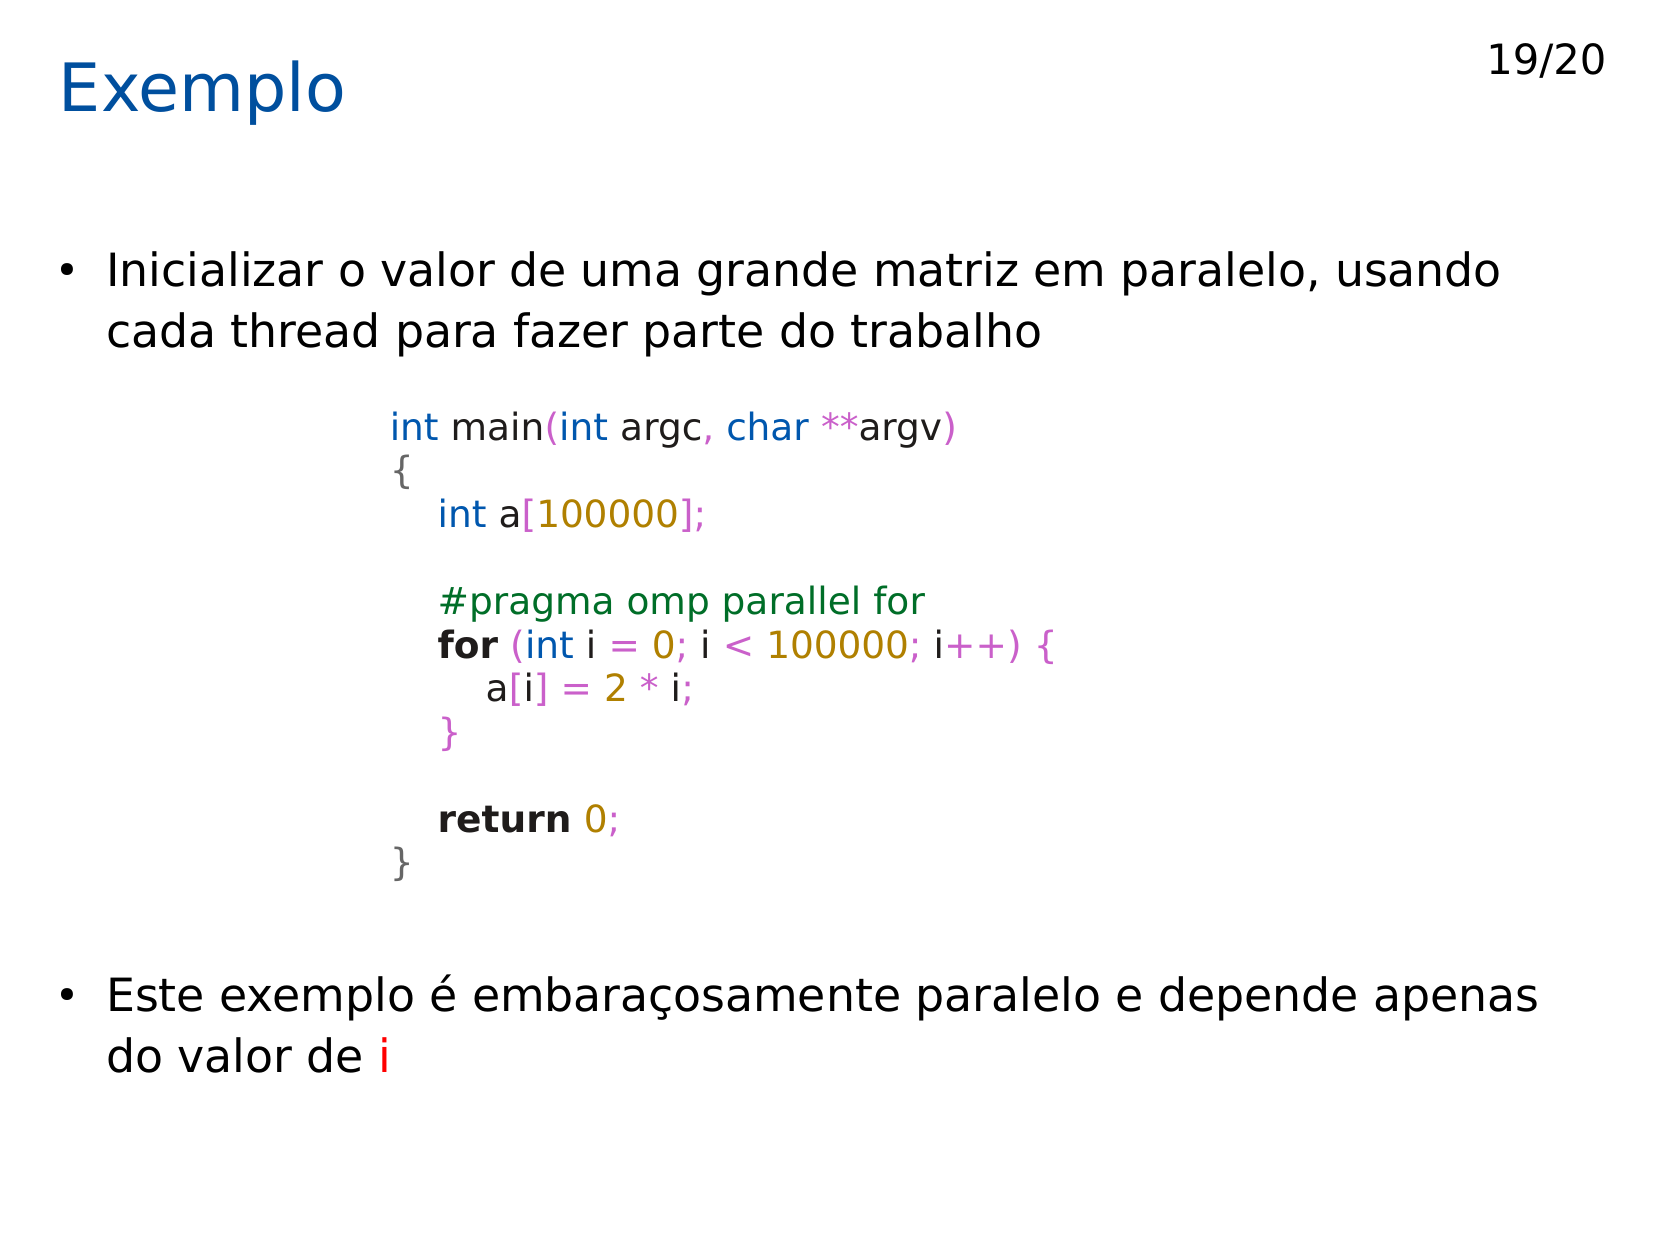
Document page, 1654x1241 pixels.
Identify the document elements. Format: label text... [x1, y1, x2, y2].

list Inicializar o valor de uma grande matriz em paralelo, usando cada thread para fazer parte do trabalho Este exemplo é embaraçosamente paralelo e depende apenas do valor de i [59, 236, 1595, 1211]
text_box int main(int argc, char **argv) { int a[100000]; #pragma omp parallel for for (int i = 0; i < 100000; i++) { a[i] = 2 * i; } return 0; } [374, 398, 1326, 892]
title Exemplo [59, 29, 1506, 148]
